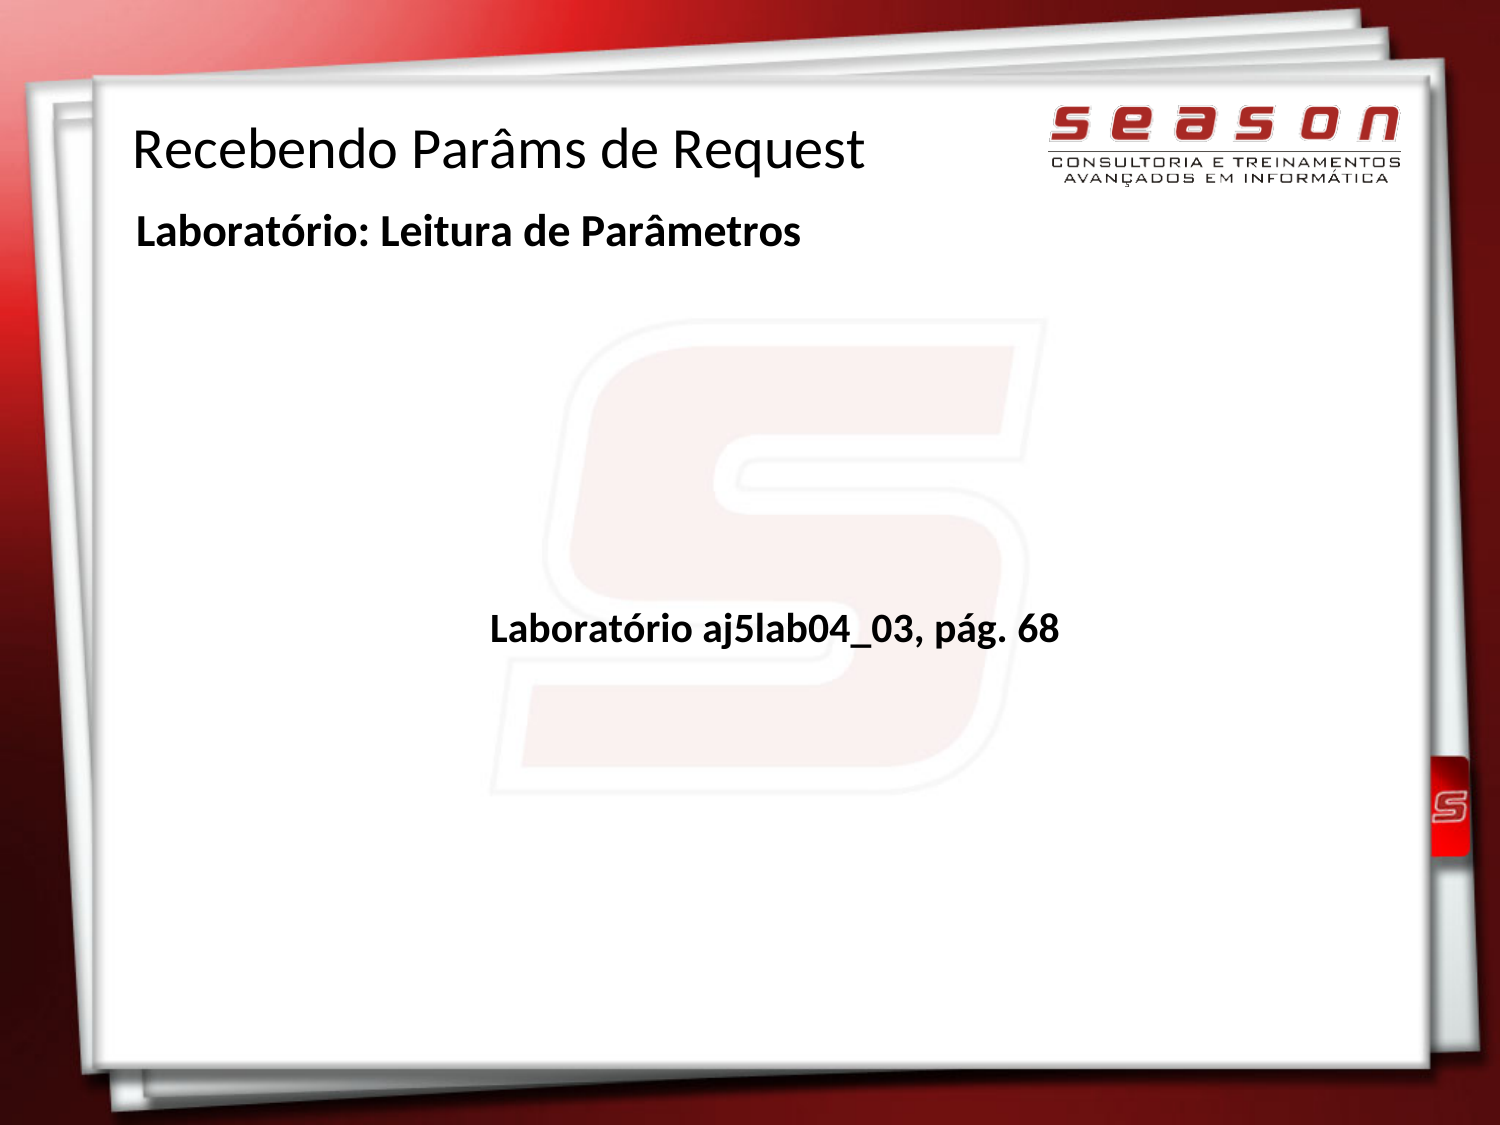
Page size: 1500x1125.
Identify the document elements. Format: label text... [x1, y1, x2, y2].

text_box Laboratório aj5lab04_03, pág. 68 [207, 357, 1328, 894]
title Recebendo Parâms de Request [118, 33, 1394, 257]
text_box Laboratório: Leitura de Parâmetros [119, 200, 1240, 256]
picture [0, 0, 1500, 1125]
